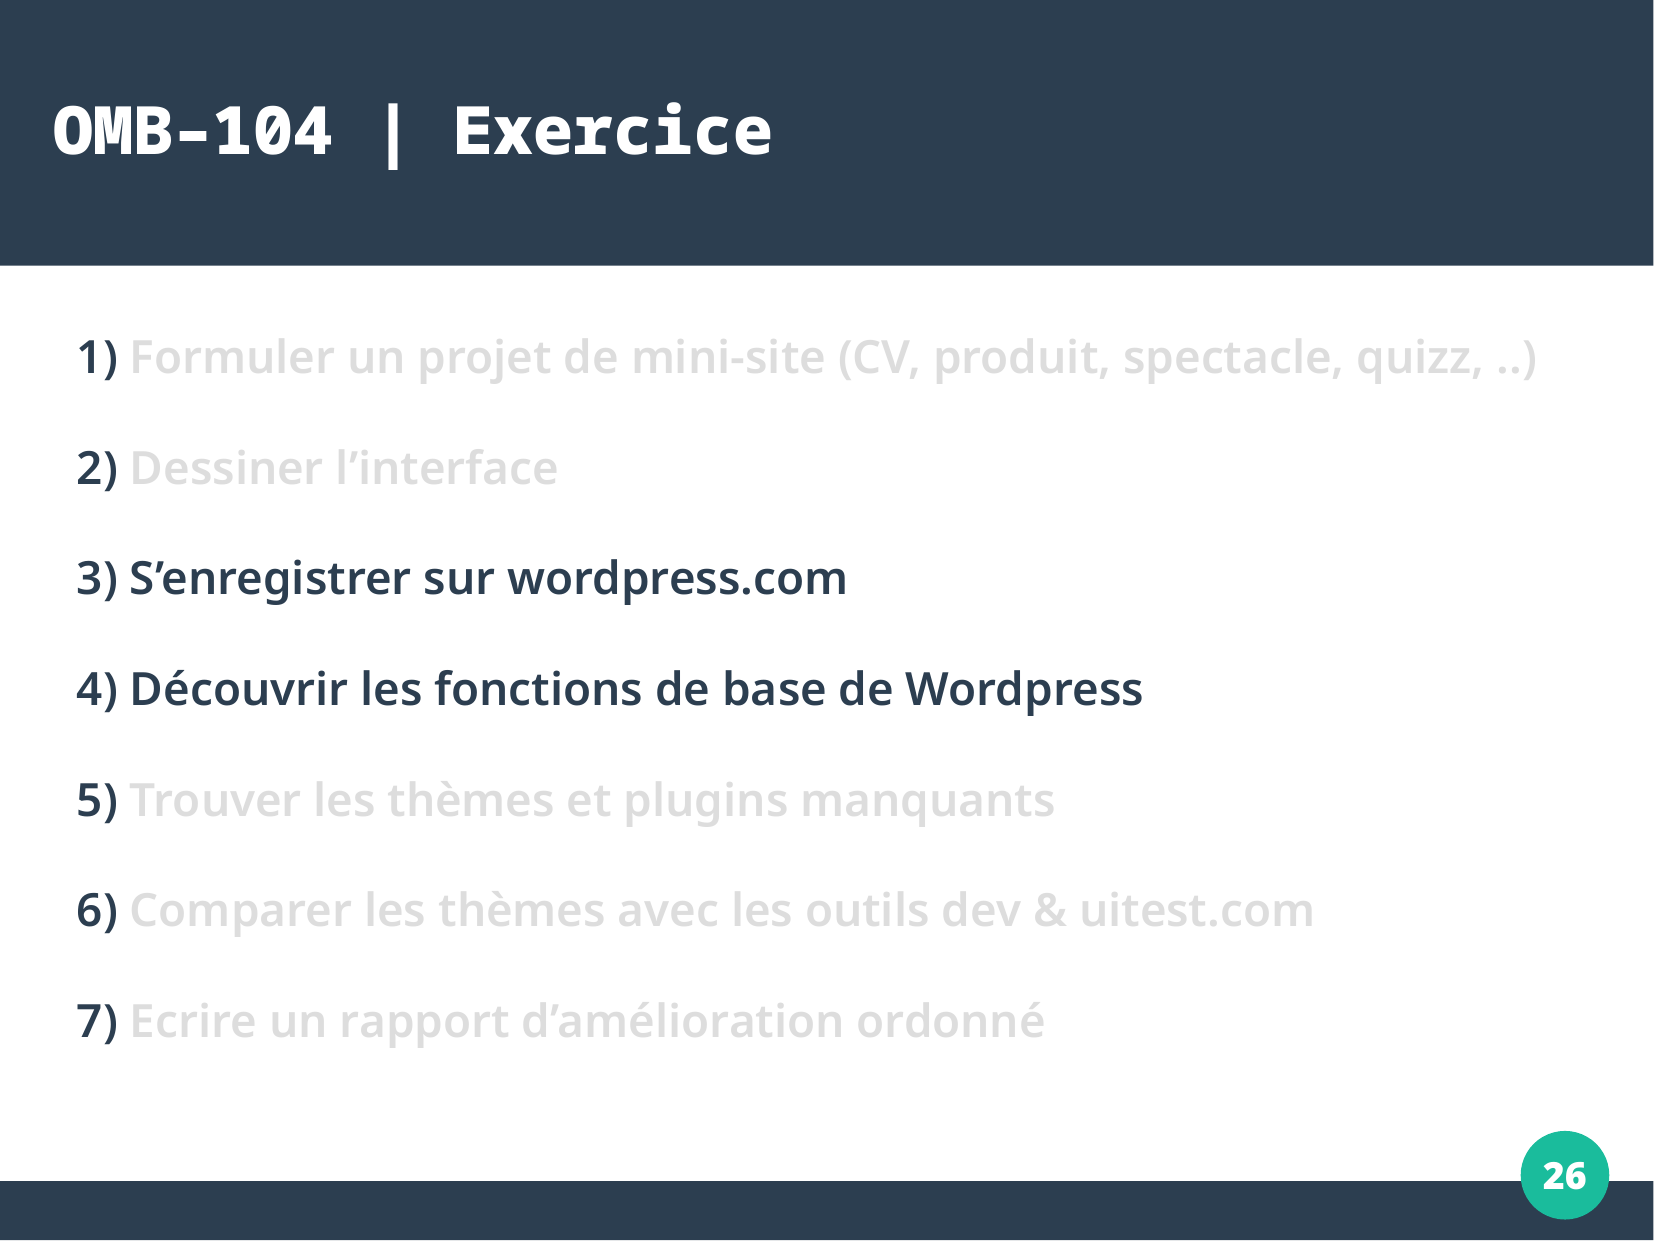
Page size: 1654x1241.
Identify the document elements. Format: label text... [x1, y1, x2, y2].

title OMB–104 | Exercice [53, 49, 1589, 208]
list Formuler un projet de mini-site (CV, produit, spectacle, quizz, ..) Dessiner l’interface S’enregistrer sur wordpress.com Découvrir les fonctions de base de Wordpress Trouver les thèmes et plugins manquants Comparer les thèmes avec les outils dev & uitest.com Ecrire un rapport d’amélioration ordonné [59, 324, 1595, 1152]
